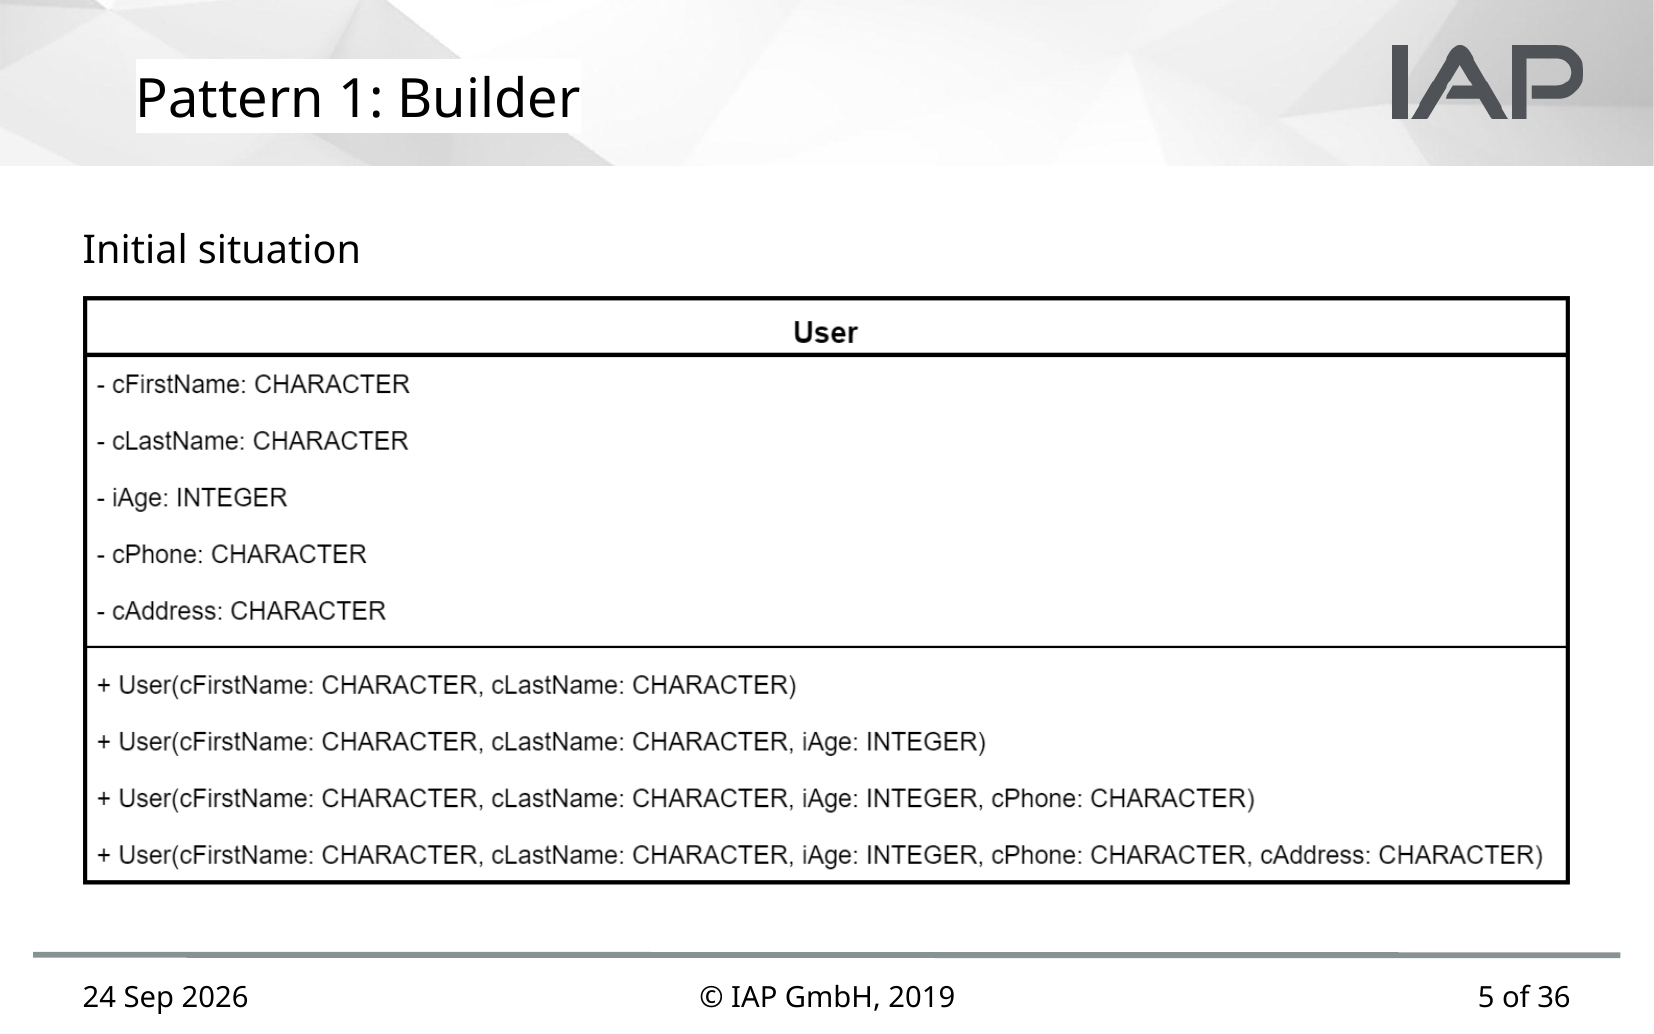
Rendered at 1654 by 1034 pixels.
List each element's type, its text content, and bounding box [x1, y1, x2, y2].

picture [82, 295, 1571, 890]
list Initial situation [82, 221, 1571, 295]
picture [0, 0, 1654, 166]
title Pattern 1: Builder [135, 41, 1264, 152]
